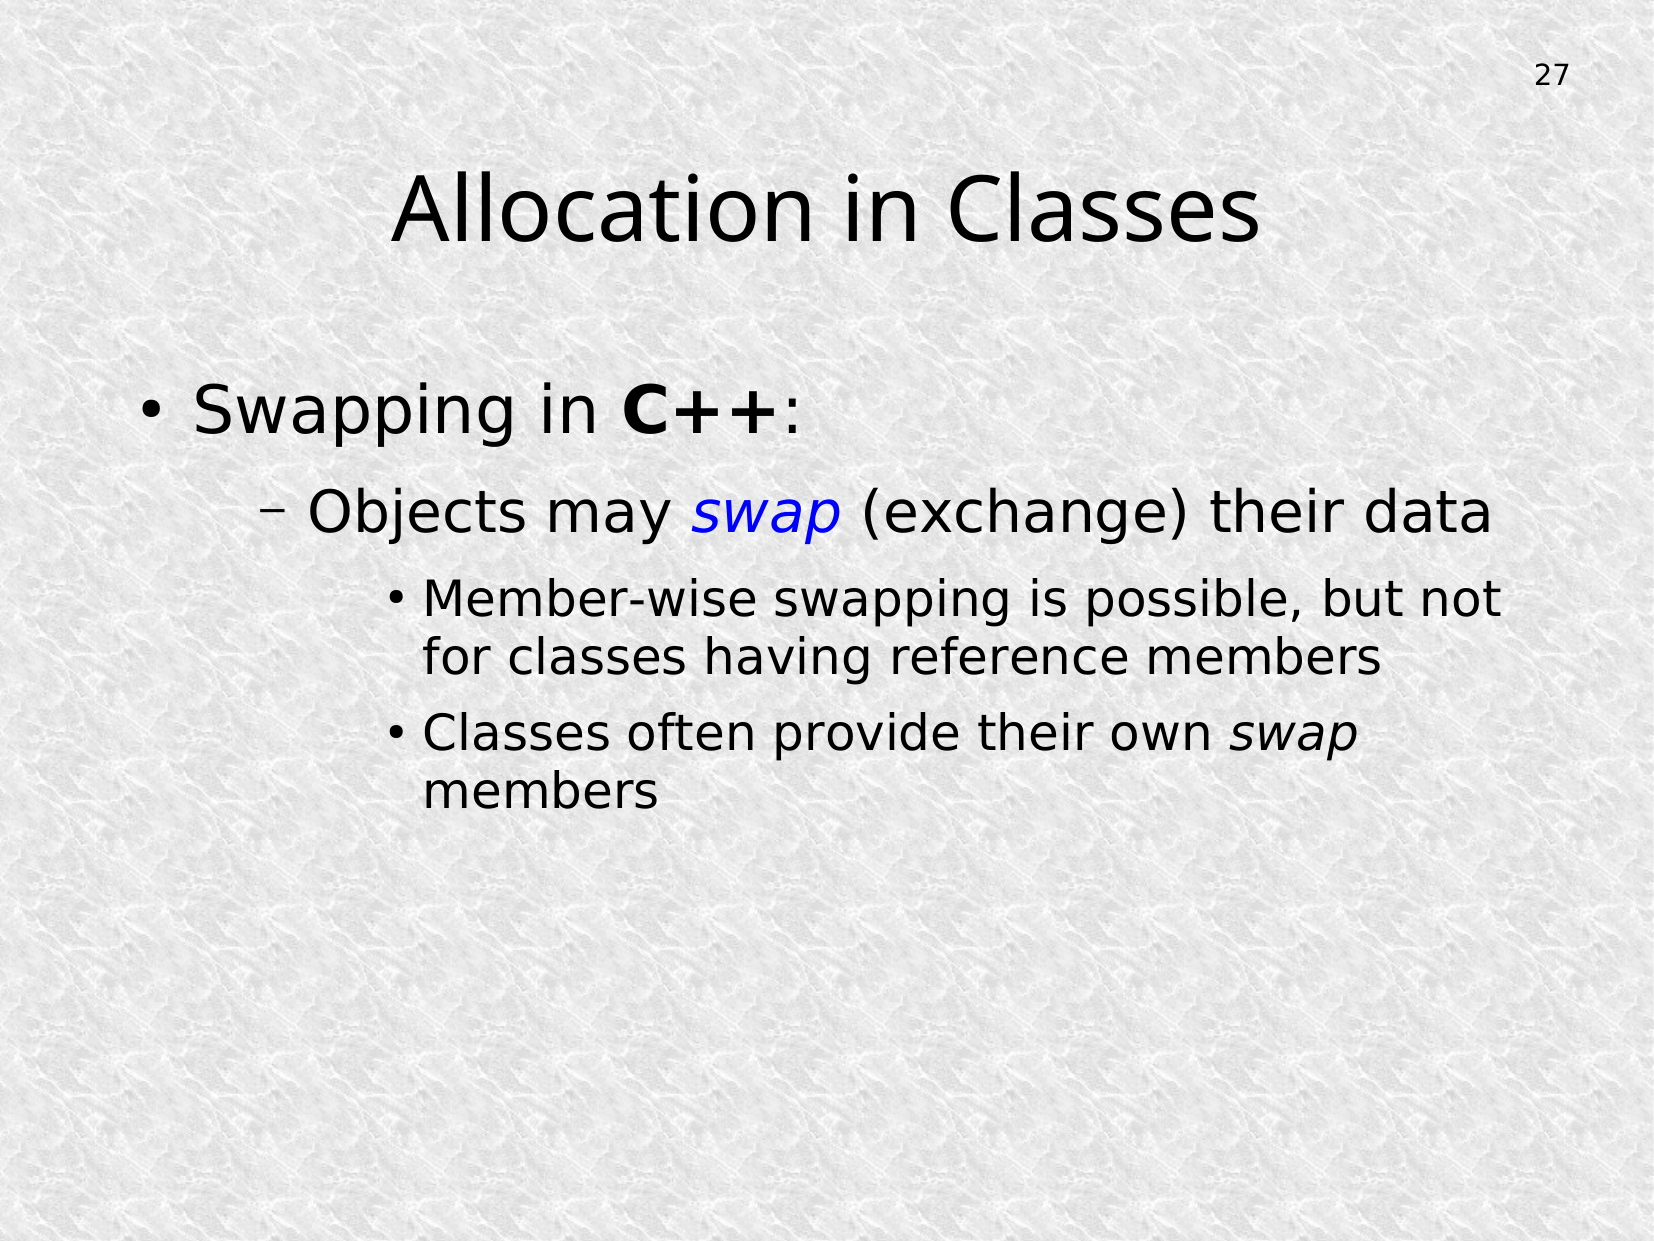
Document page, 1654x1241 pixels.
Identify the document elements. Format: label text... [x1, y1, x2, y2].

picture [0, 0, 1654, 1241]
list Swapping in C++: Objects may swap (exchange) their data Member-wise swapping is possible, but not for classes having reference members Classes often provide their own swap members [121, 371, 1534, 1087]
title Allocation in Classes [121, 102, 1534, 311]
